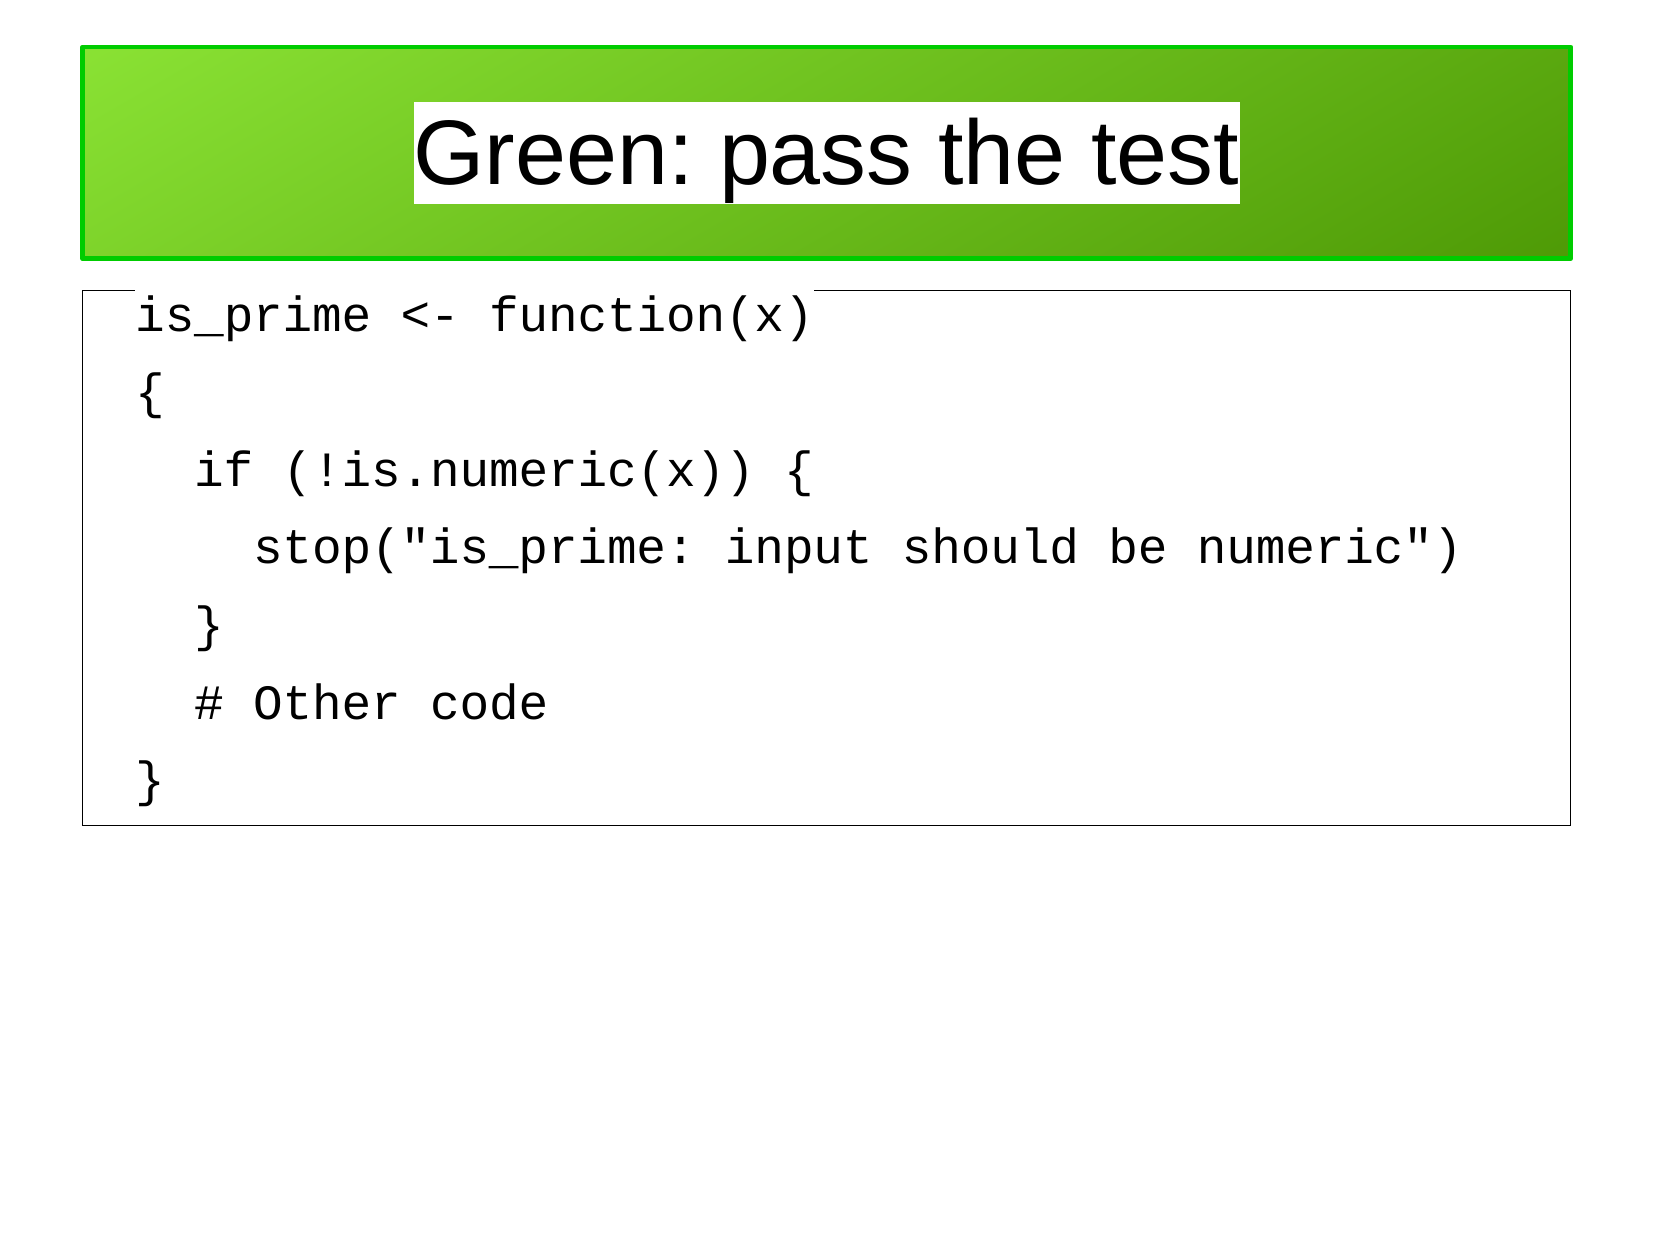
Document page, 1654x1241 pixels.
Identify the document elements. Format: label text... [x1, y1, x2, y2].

title Green: pass the test [82, 47, 1571, 259]
list is_prime <- function(x) { if (!is.numeric(x)) { stop("is_prime: input should be numeric") } # Other code } [82, 290, 1571, 826]
